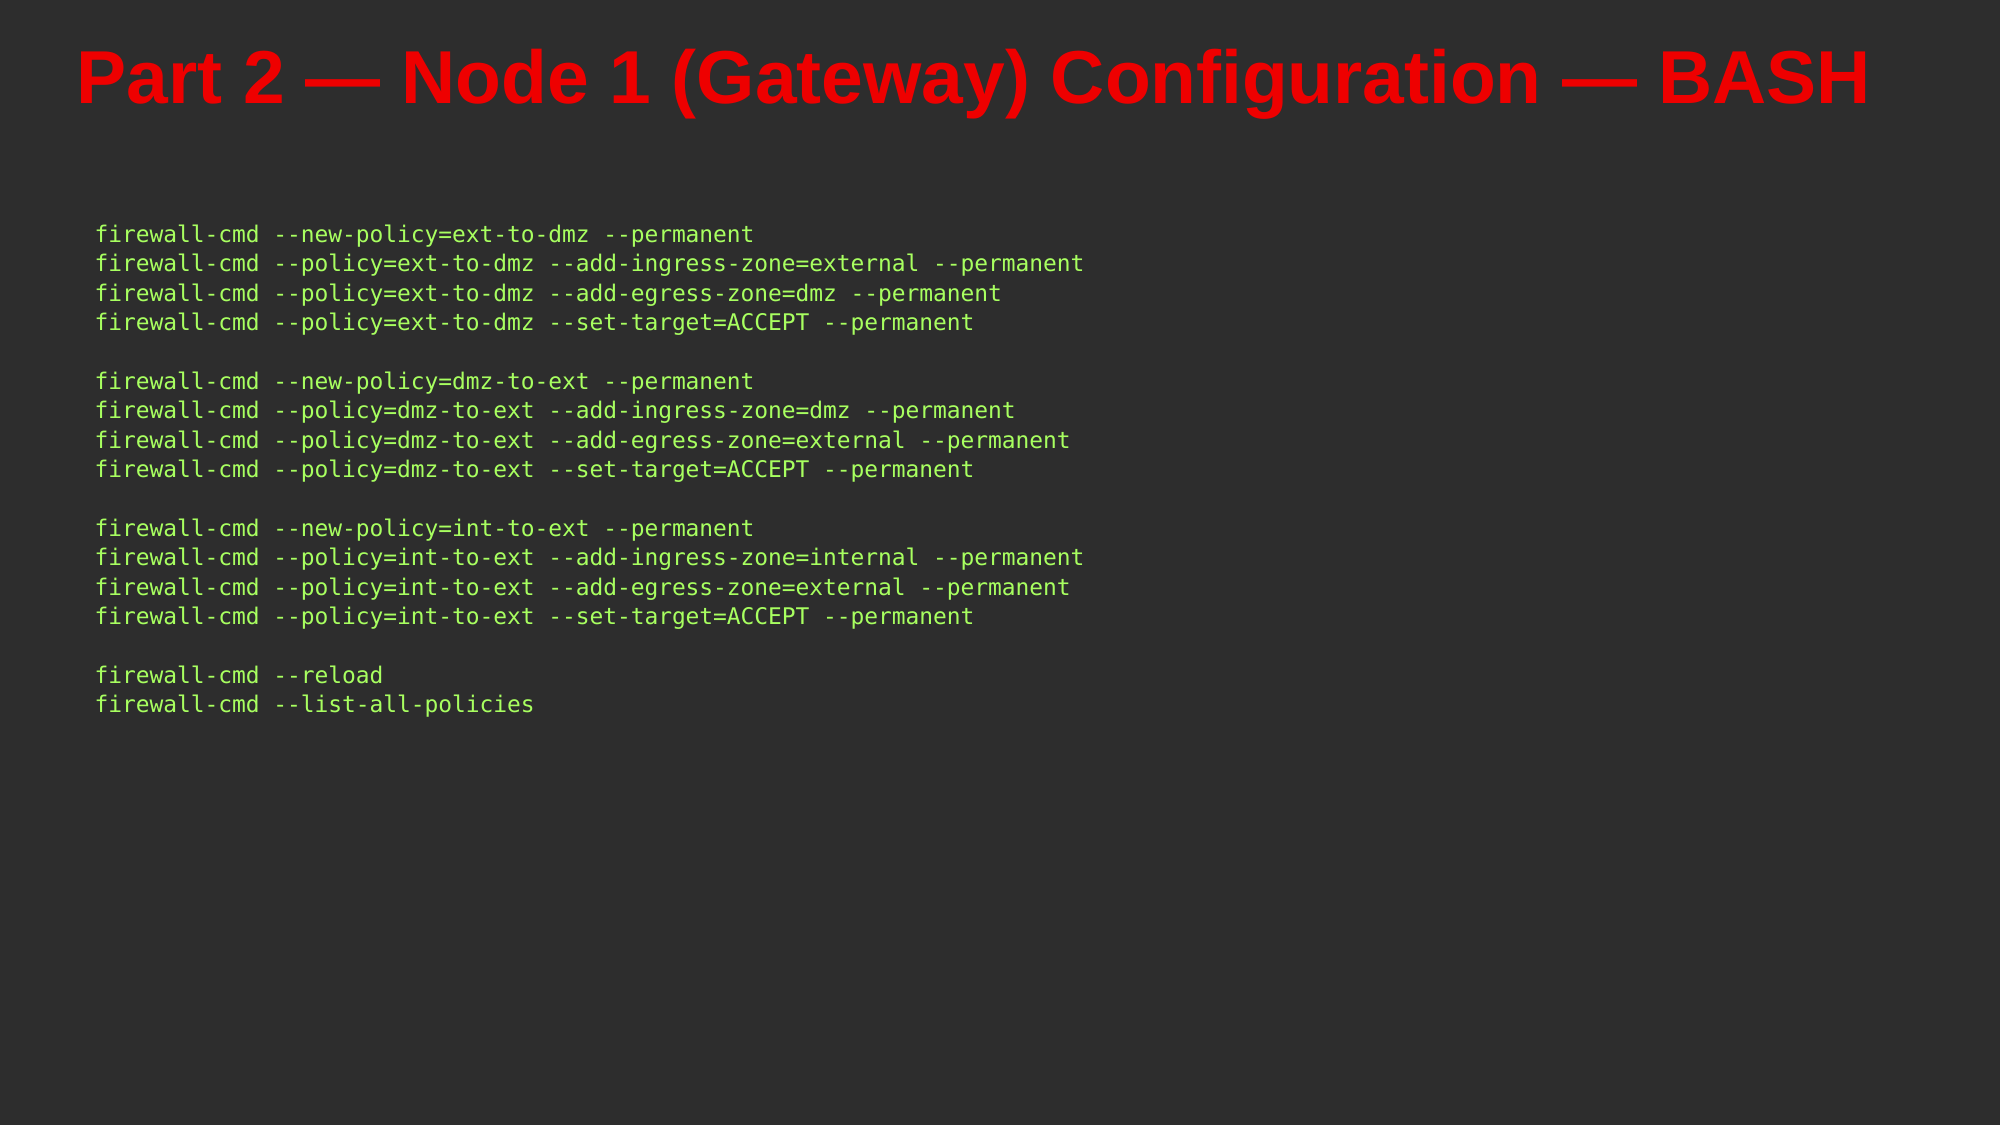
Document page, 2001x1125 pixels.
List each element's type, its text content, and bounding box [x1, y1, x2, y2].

text_box firewall-cmd --new-policy=ext-to-dmz --permanent firewall-cmd --policy=ext-to-dmz --add-ingress-zone=external --permanent firewall-cmd --policy=ext-to-dmz --add-egress-zone=dmz --permanent firewall-cmd --policy=ext-to-dmz --set-target=ACCEPT --permanent firewall-cmd --new-policy=dmz-to-ext --permanent firewall-cmd --policy=dmz-to-ext --add-ingress-zone=dmz --permanent firewall-cmd --policy=dmz-to-ext --add-egress-zone=external --permanent firewall-cmd --policy=dmz-to-ext --set-target=ACCEPT --permanent firewall-cmd --new-policy=int-to-ext --permanent firewall-cmd --policy=int-to-ext --add-ingress-zone=internal --permanent firewall-cmd --policy=int-to-ext --add-egress-zone=external --permanent firewall-cmd --policy=int-to-ext --set-target=ACCEPT --permanent firewall-cmd --reload firewall-cmd --list-all-policies [59, 194, 1942, 1093]
text_box Part 2 — Node 1 (Gateway) Configuration — BASH [59, 23, 1942, 178]
